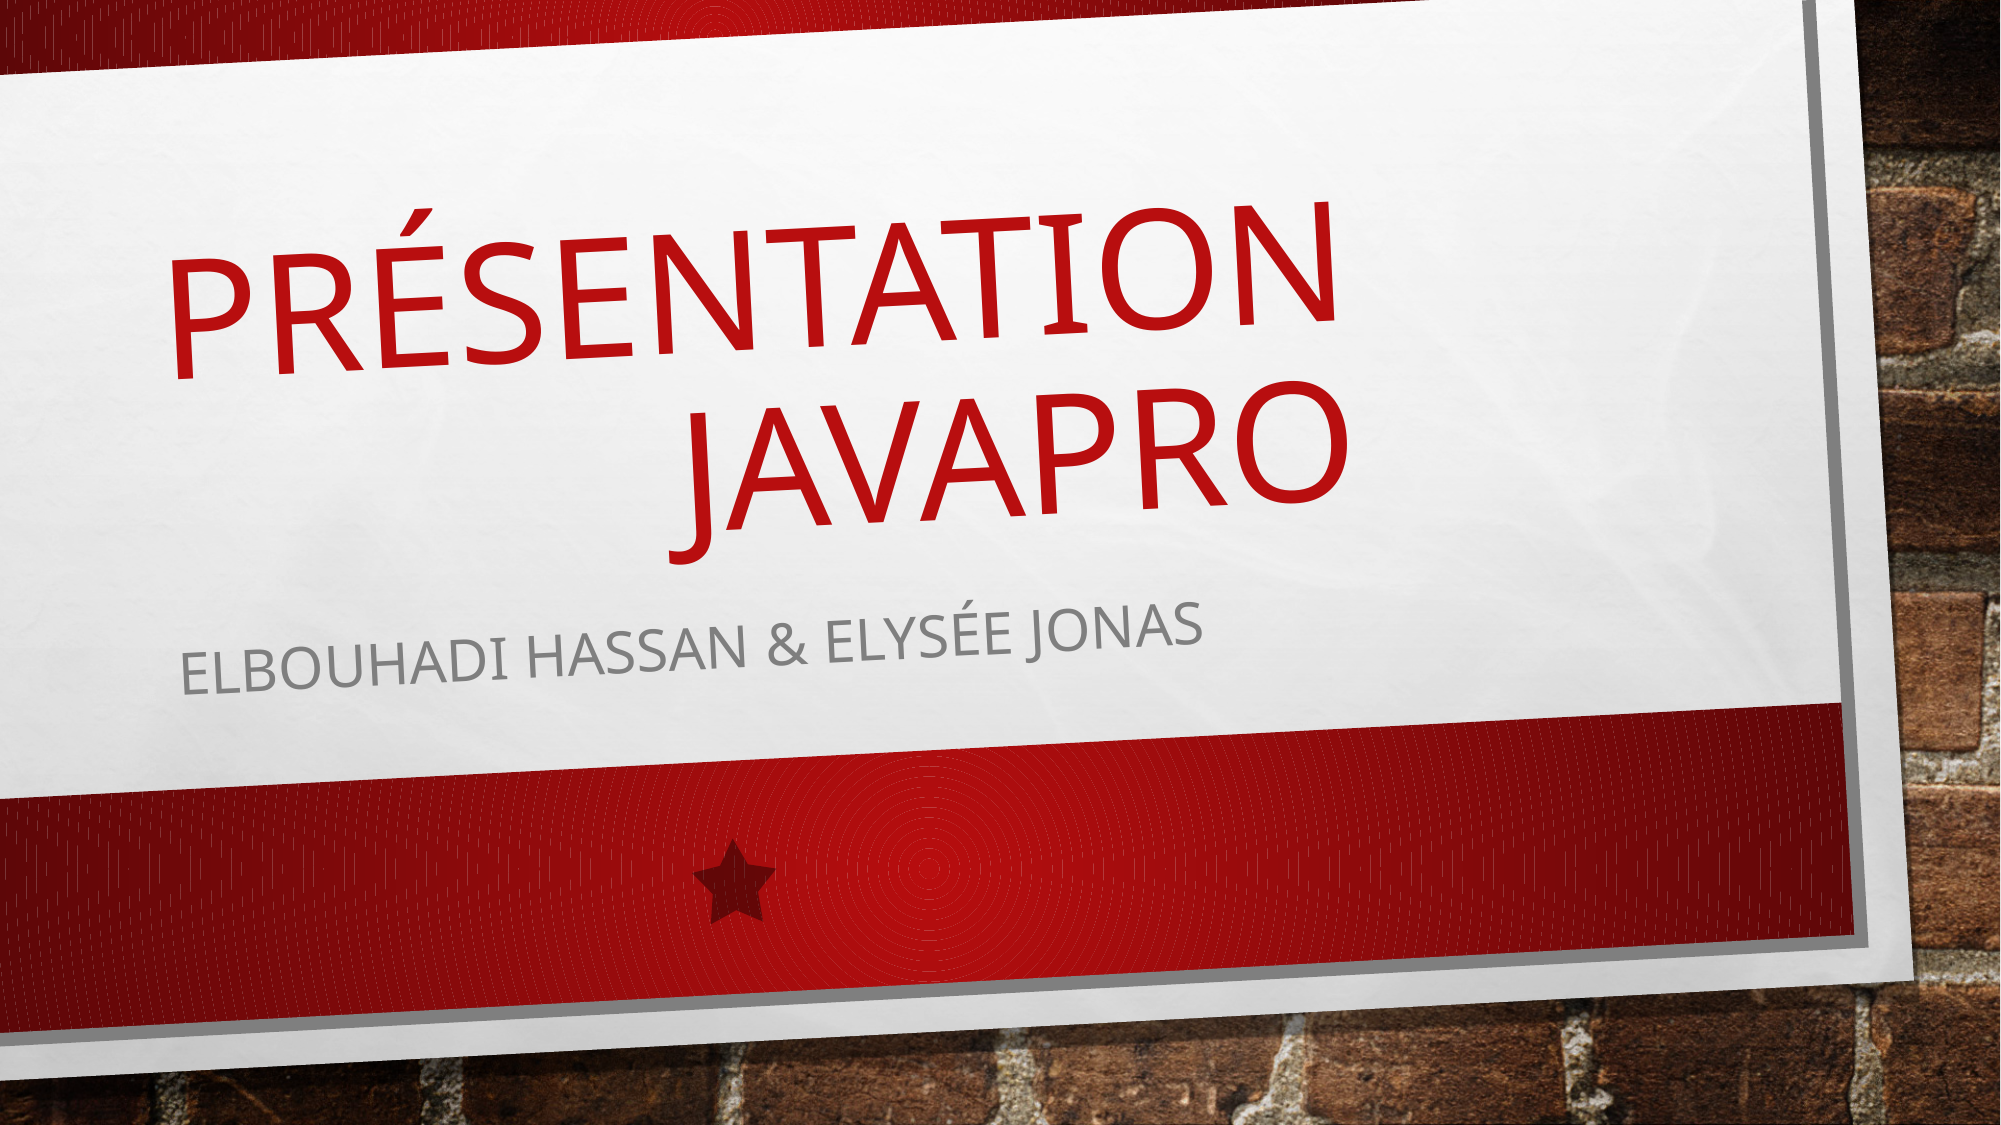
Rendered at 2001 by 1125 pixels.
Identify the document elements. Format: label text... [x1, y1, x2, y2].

title Présentation JavaPro [135, 67, 1758, 605]
subtitle Elbouhadi Hassan & Elysée jonas [159, 533, 1763, 708]
